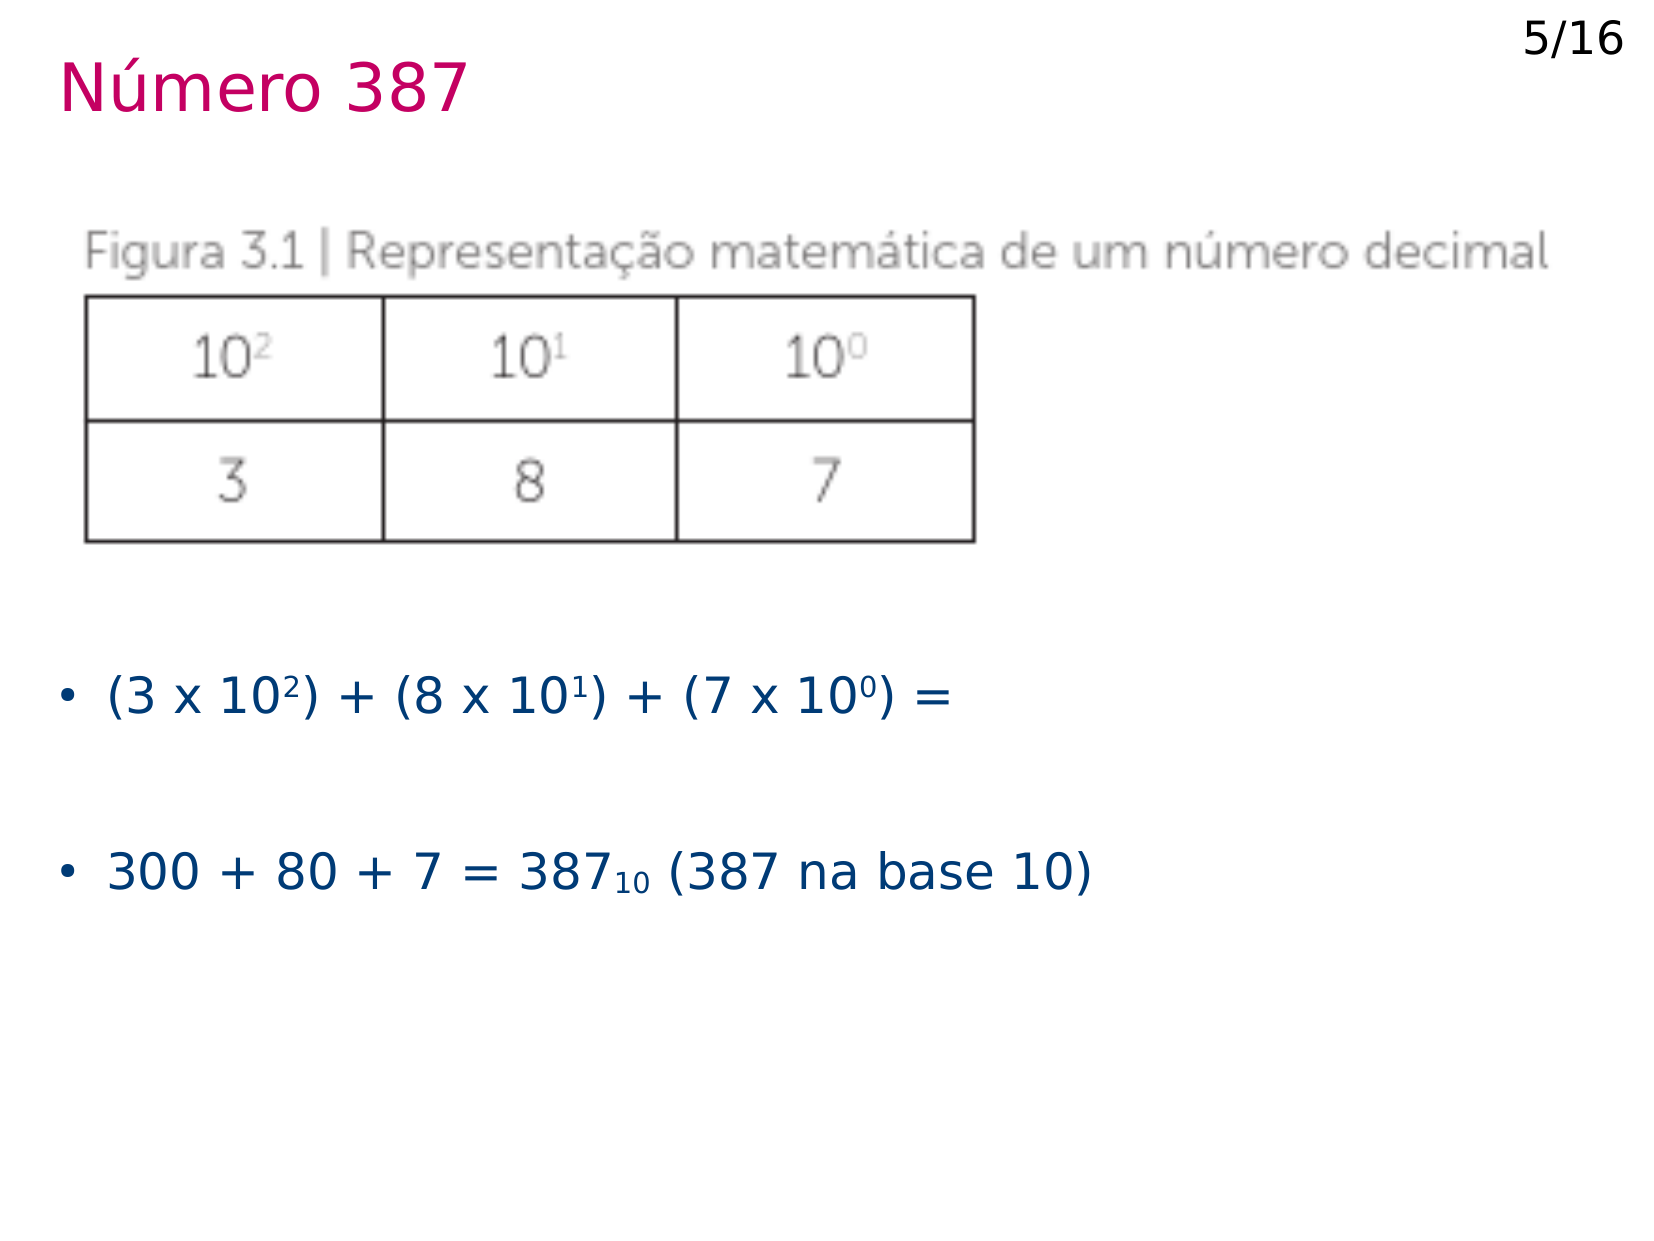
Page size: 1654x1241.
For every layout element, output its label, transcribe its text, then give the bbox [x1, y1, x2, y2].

picture [82, 217, 1564, 556]
title Número 387 [59, 29, 1625, 148]
list (3 x 102) + (8 x 101) + (7 x 100) = 300 + 80 + 7 = 38710 (387 na base 10) [59, 637, 1625, 1211]
